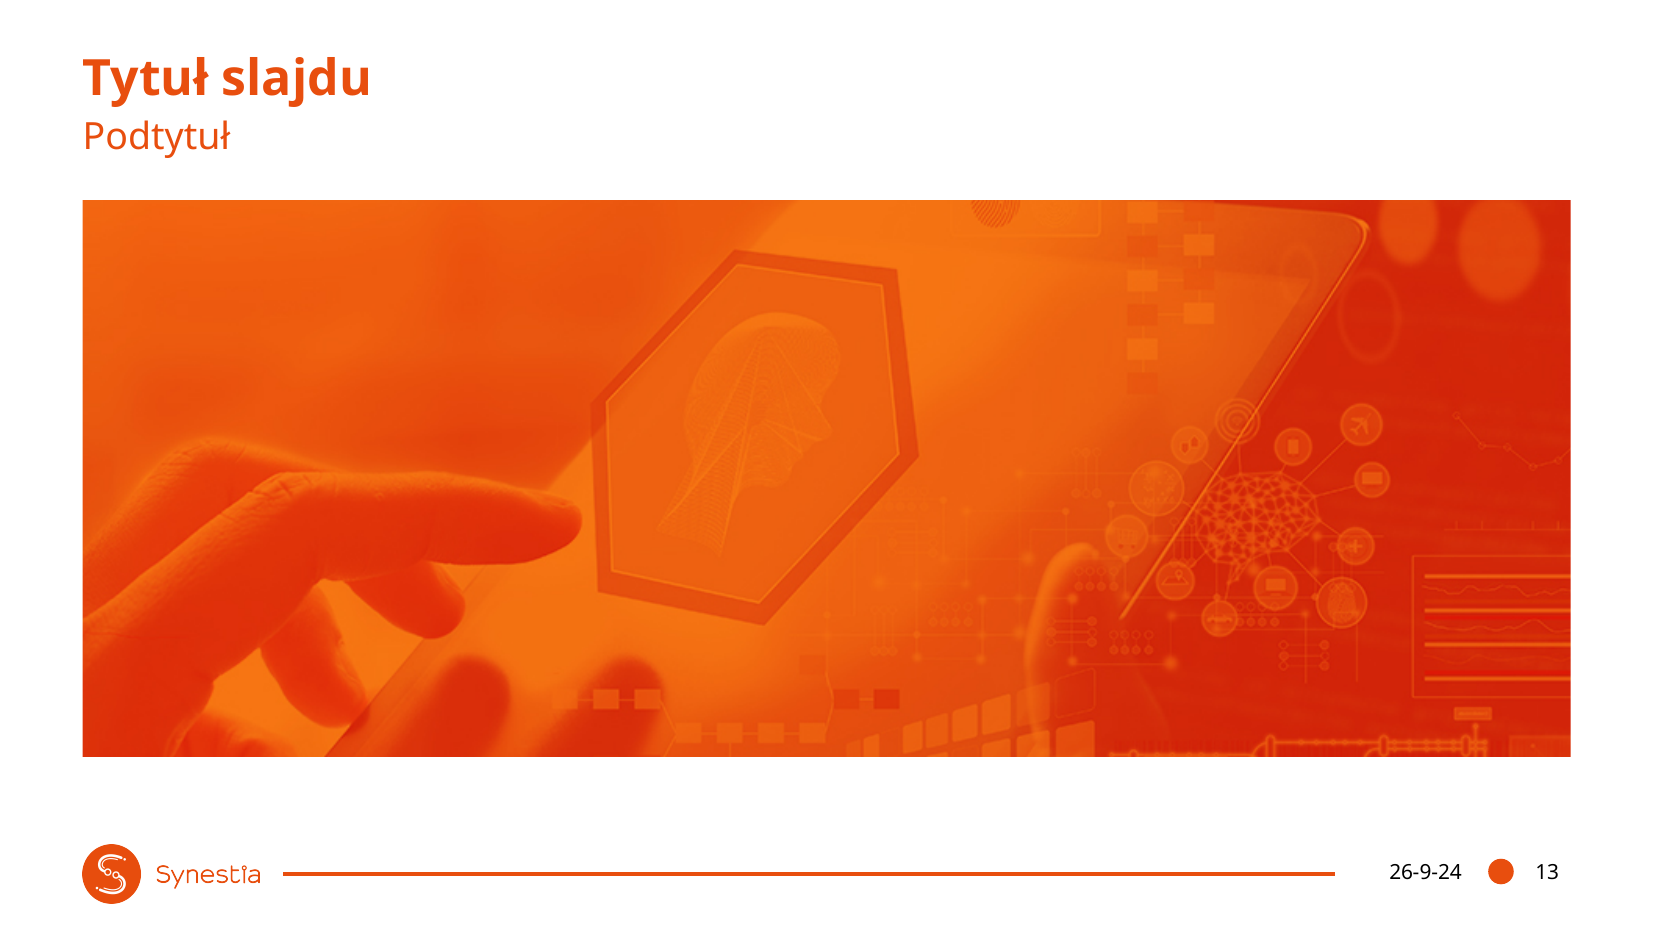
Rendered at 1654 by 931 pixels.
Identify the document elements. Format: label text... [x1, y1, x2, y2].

picture [82, 844, 260, 904]
text_box [82, 200, 1571, 757]
title Tytuł slajdu Podtytuł [82, 37, 1571, 166]
